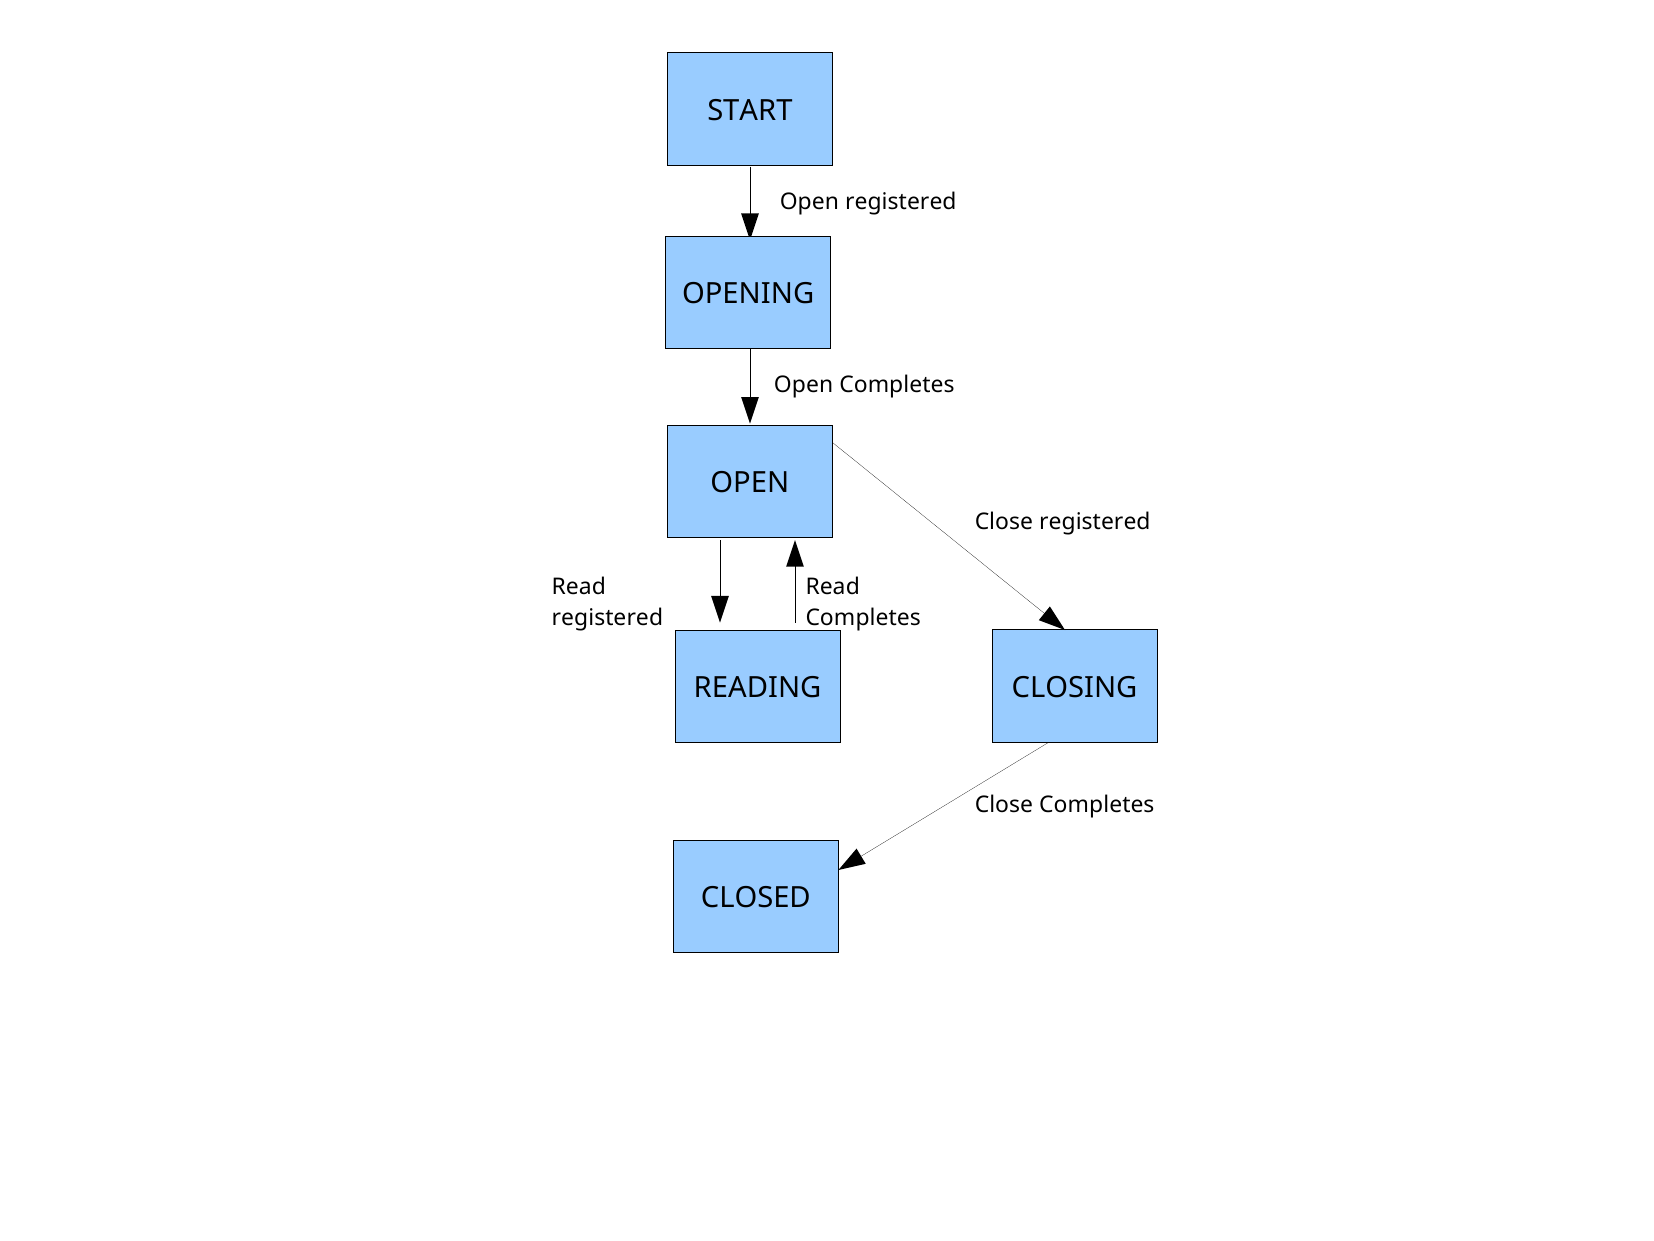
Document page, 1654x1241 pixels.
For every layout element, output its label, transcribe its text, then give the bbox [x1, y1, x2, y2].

text_box Read Completes [790, 562, 986, 634]
text_box Read registered [536, 562, 732, 606]
text_box CLOSED [673, 840, 839, 953]
text_box START [667, 52, 833, 166]
text_box Close Completes [960, 780, 1178, 824]
text_box Open registered [765, 177, 1058, 221]
text_box OPEN [667, 425, 833, 538]
text_box CLOSING [992, 629, 1158, 743]
text_box Close registered [960, 497, 1178, 541]
text_box Open Completes [759, 360, 1052, 404]
text_box OPENING [665, 236, 831, 349]
text_box READING [675, 630, 841, 743]
